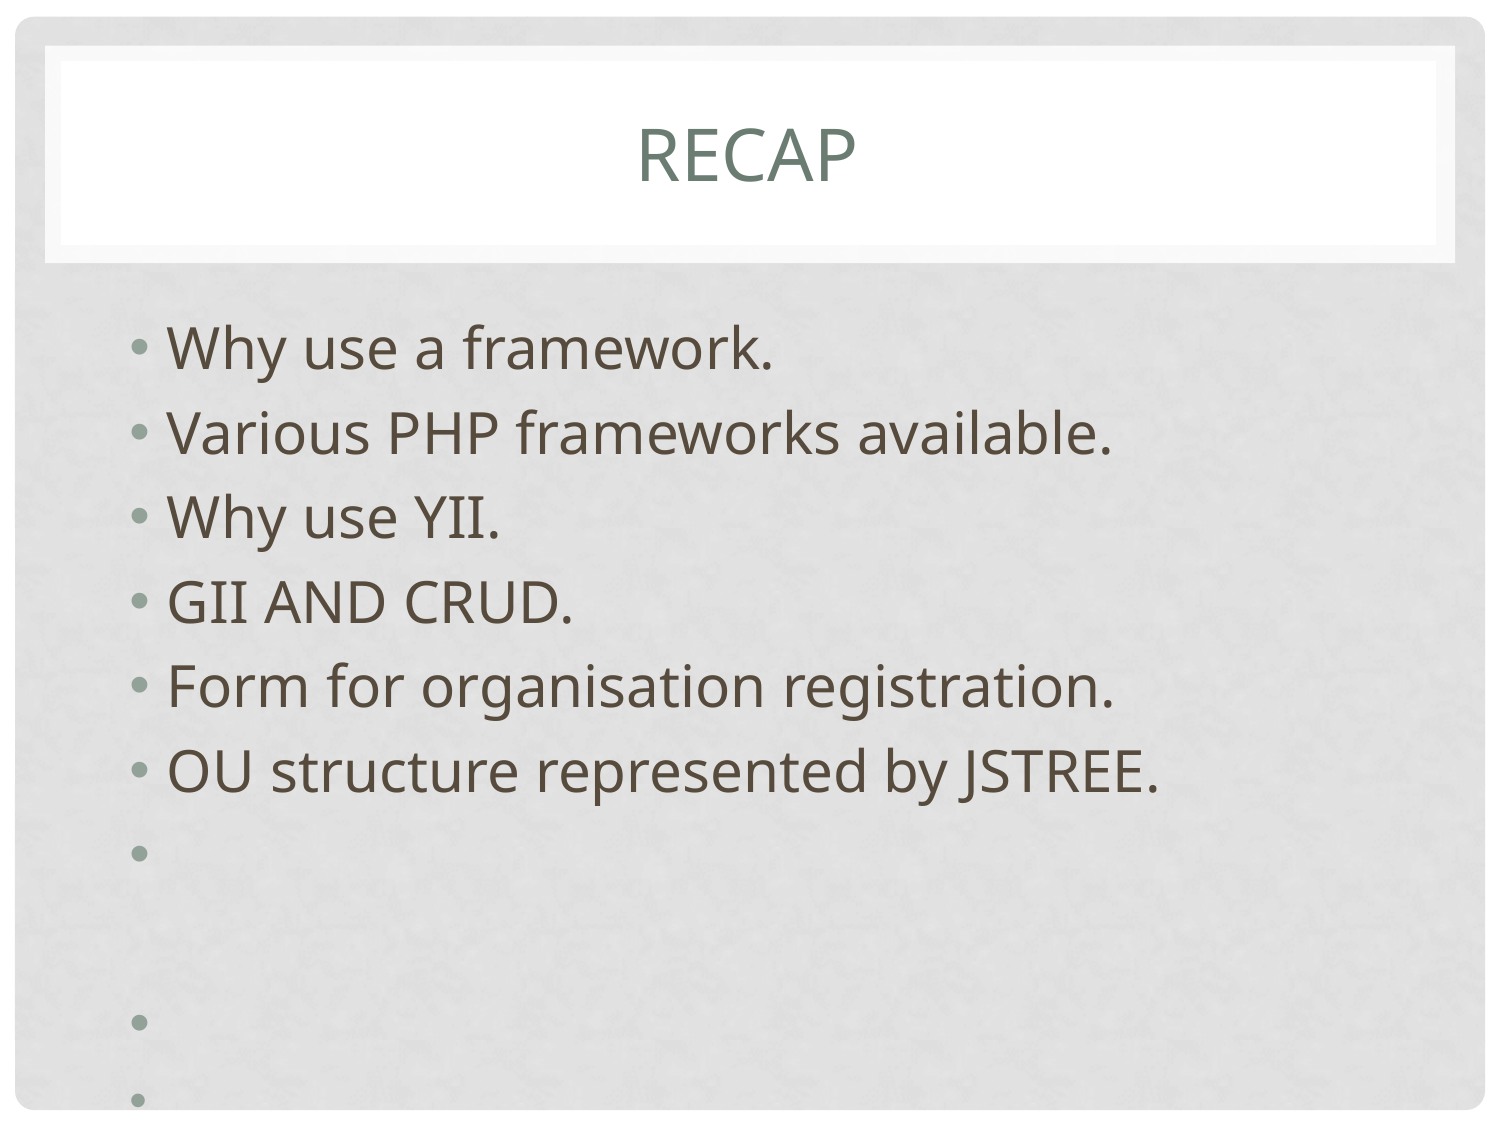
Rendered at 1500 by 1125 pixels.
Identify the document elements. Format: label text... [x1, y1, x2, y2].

title RECAP [69, 66, 1426, 238]
list Why use a framework. Various PHP frameworks available. Why use YII. GII AND CRUD. Form for organisation registration. OU structure represented by JSTREE. [76, 219, 1427, 938]
